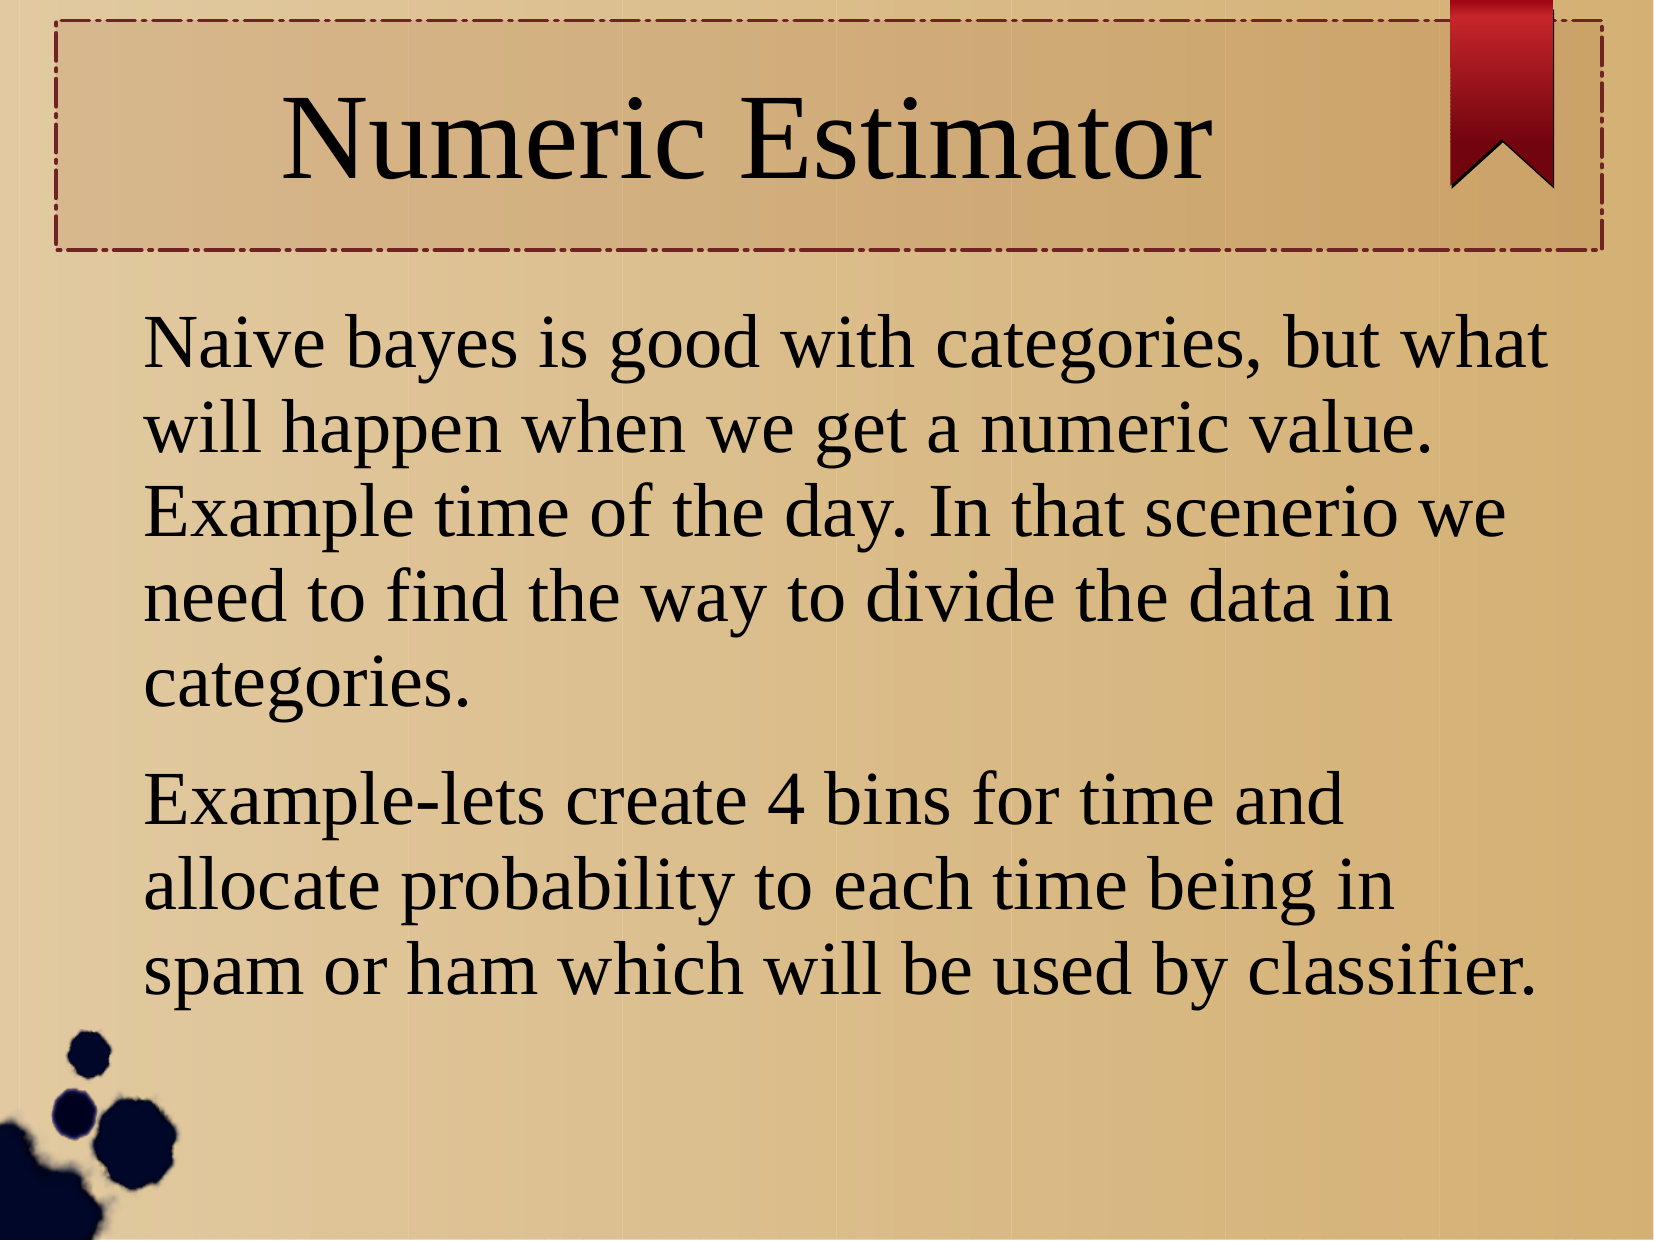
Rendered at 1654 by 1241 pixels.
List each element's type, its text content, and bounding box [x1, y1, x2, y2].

list Naive bayes is good with categories, but what will happen when we get a numeric value. Example time of the day. In that scenerio we need to find the way to divide the data in categories. Example-lets create 4 bins for time and allocate probability to each time being in spam or ham which will be used by classifier. [82, 299, 1571, 1019]
title Numeric Estimator [82, 47, 1412, 229]
